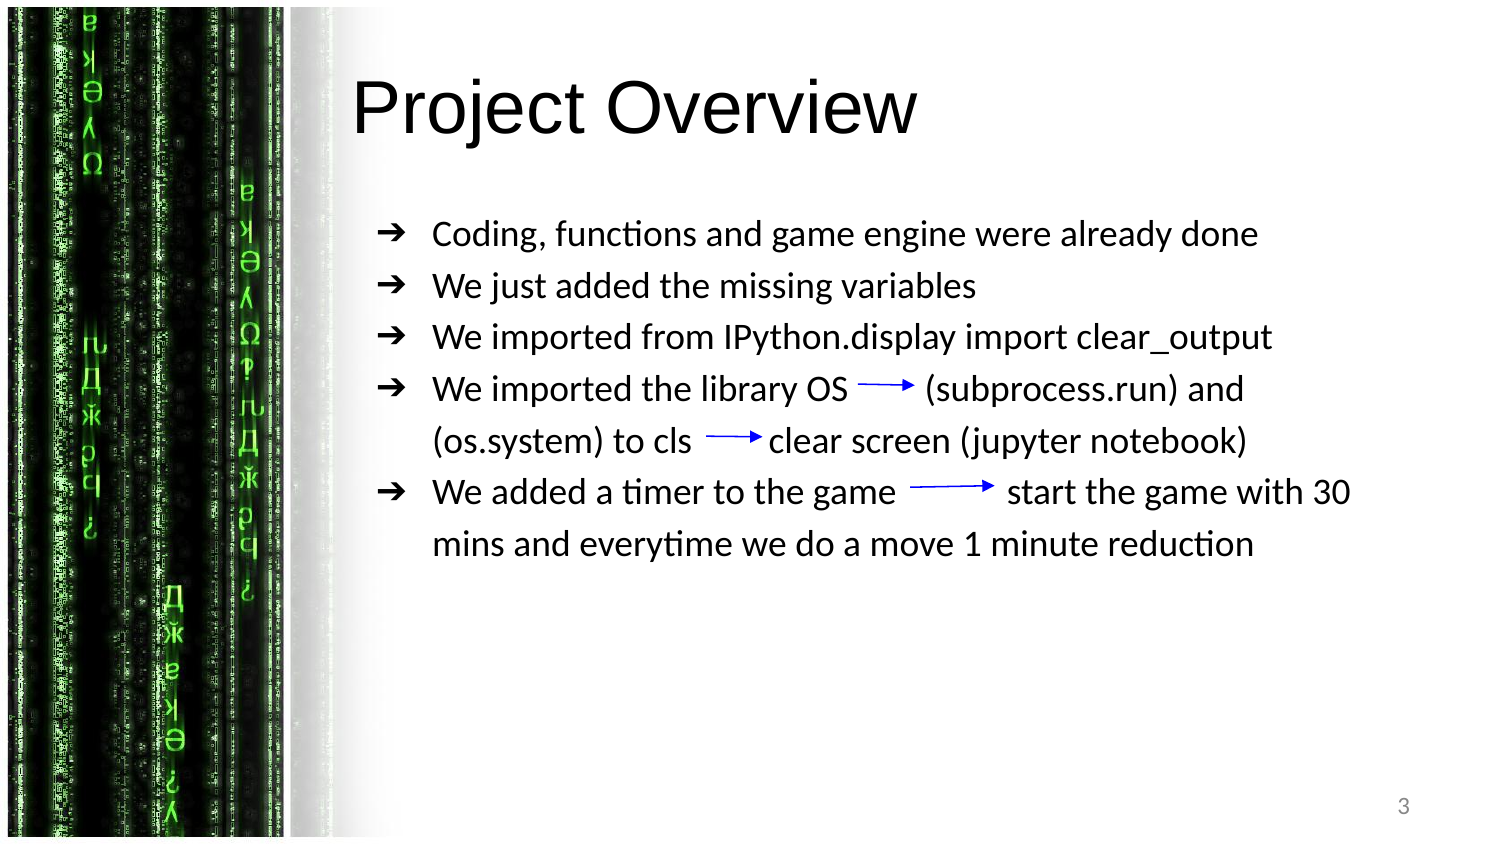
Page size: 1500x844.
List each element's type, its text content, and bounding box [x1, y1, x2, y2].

picture [0, 0, 1500, 844]
list Coding, functions and game engine were already done We just added the missing variables We imported from IPython.display import clear_output We imported the library OS (subprocess.run) and (os.system) to cls clear screen (jupyter notebook) We added a timer to the game start the game with 30 mins and everytime we do a move 1 minute reduction [342, 194, 1431, 752]
slide_number <number> [1074, 782, 1425, 827]
title Project Overview [336, 33, 1425, 175]
